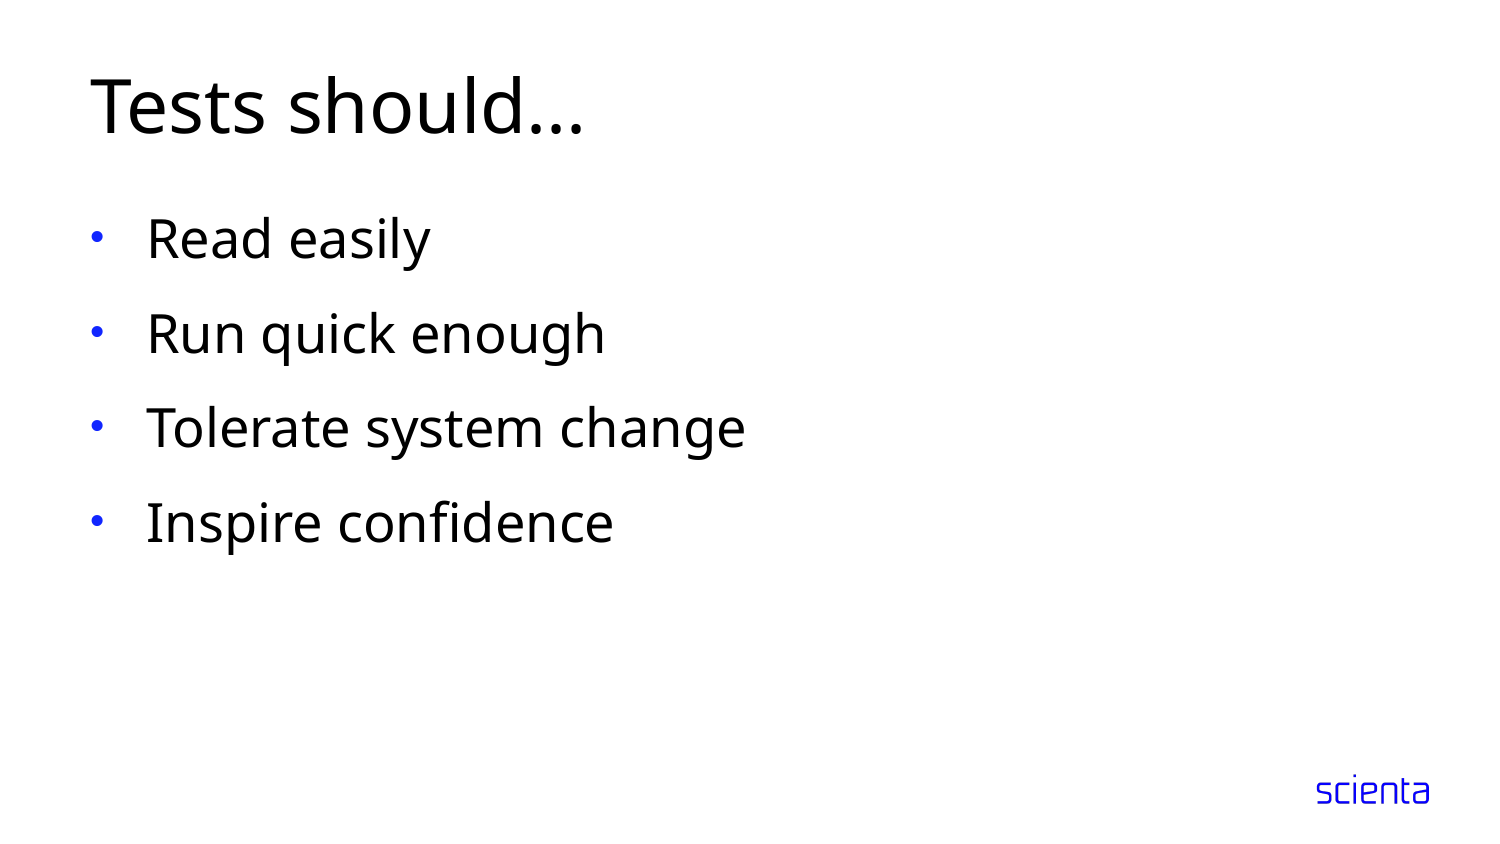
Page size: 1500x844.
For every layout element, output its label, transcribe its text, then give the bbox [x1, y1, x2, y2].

title Tests should... [75, 33, 1425, 175]
picture [1313, 771, 1432, 806]
list Read easily Run quick enough Tolerate system change Inspire confidence [75, 196, 1425, 754]
